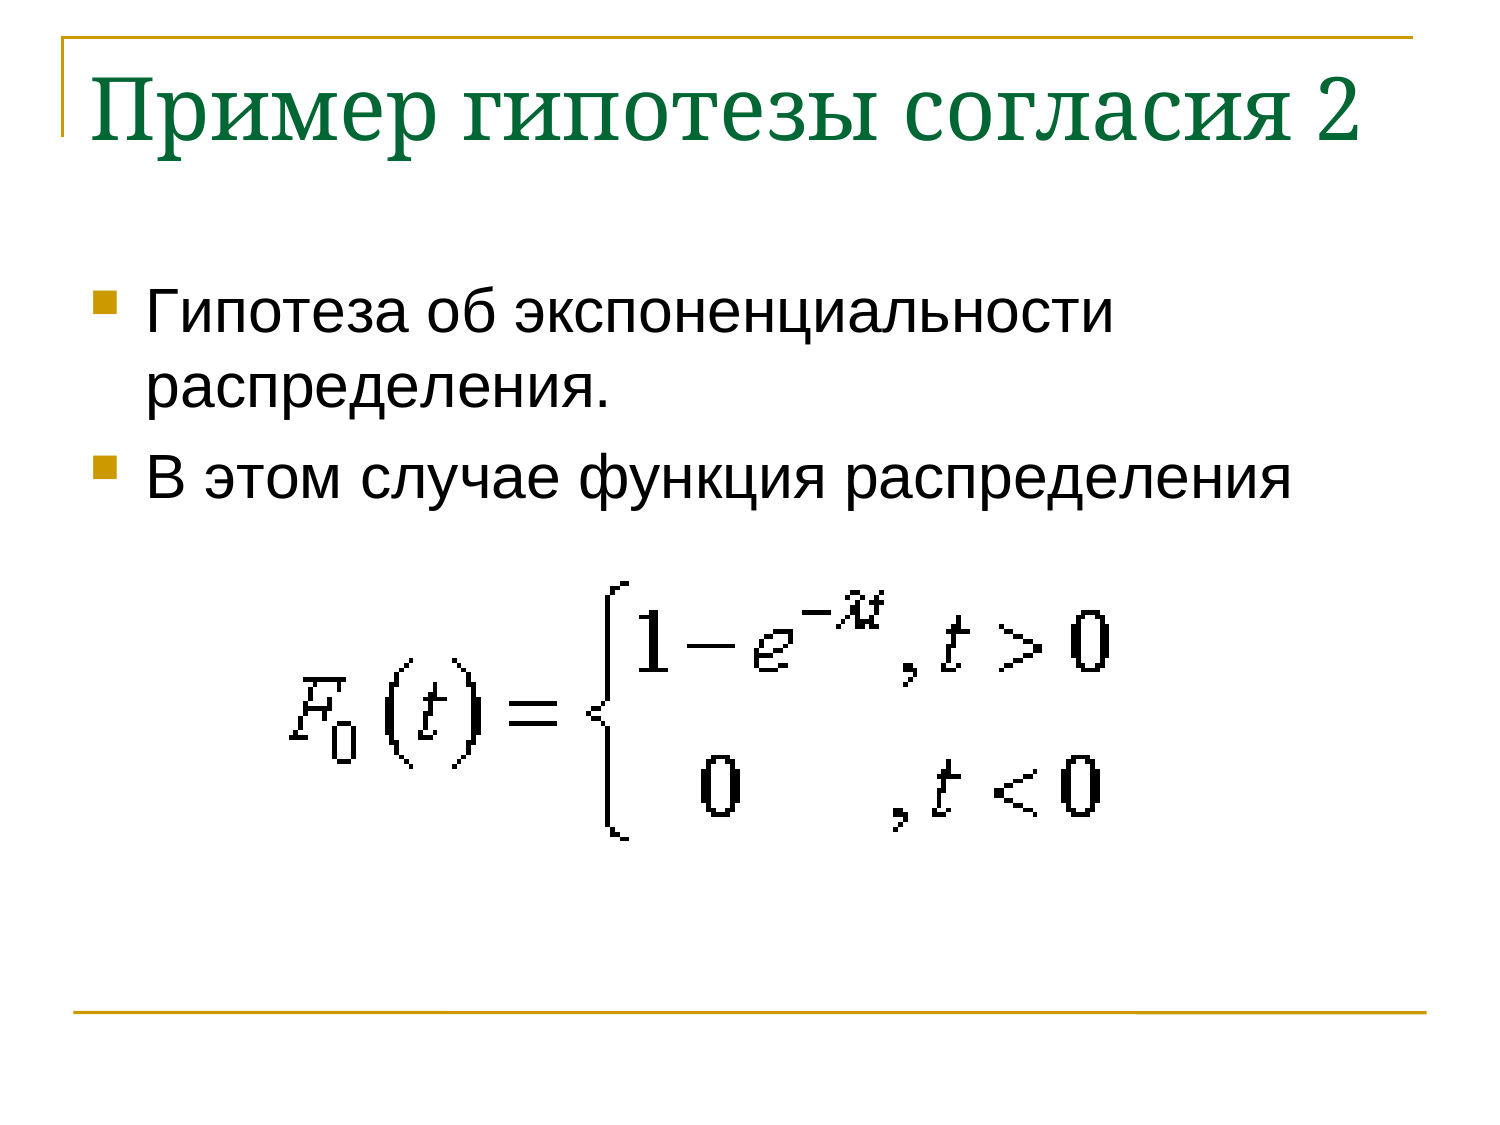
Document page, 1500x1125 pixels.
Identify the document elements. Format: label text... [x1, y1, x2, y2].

list Гипотеза об экспоненциальности распределения. В этом случае функция распределения [75, 262, 1426, 1006]
picture [265, 562, 1129, 866]
title Пример гипотезы согласия 2 [75, 45, 1426, 233]
